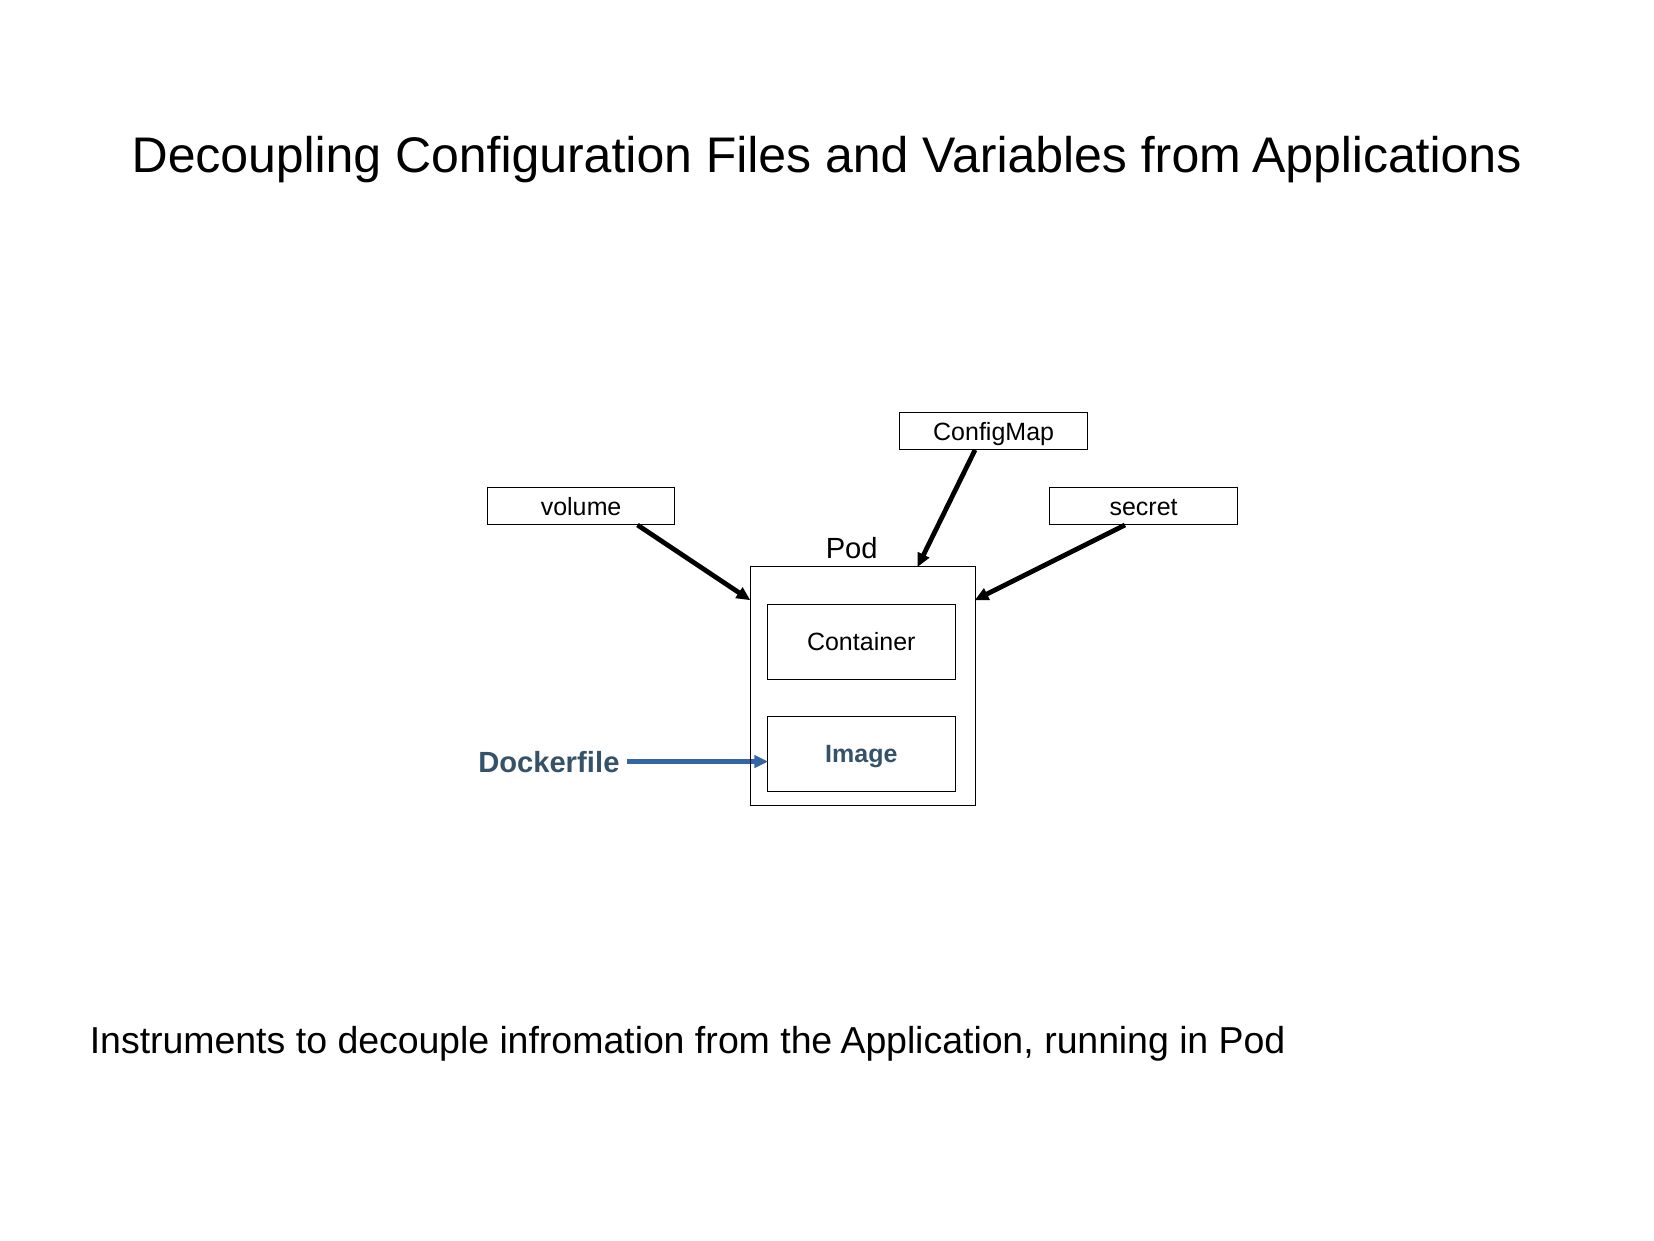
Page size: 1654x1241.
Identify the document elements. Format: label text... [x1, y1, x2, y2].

text_box Image [767, 716, 956, 792]
text_box ConfigMap [899, 412, 1088, 450]
title Decoupling Configuration Files and Variables from Applications [82, 49, 1571, 257]
text_box Instruments to decouple infromation from the Application, running in Pod [75, 1012, 1613, 1201]
text_box Pod [811, 525, 918, 573]
text_box Container [767, 604, 956, 680]
text_box secret [1049, 487, 1238, 525]
text_box volume [487, 487, 675, 525]
text_box Dockerfile [463, 738, 652, 786]
